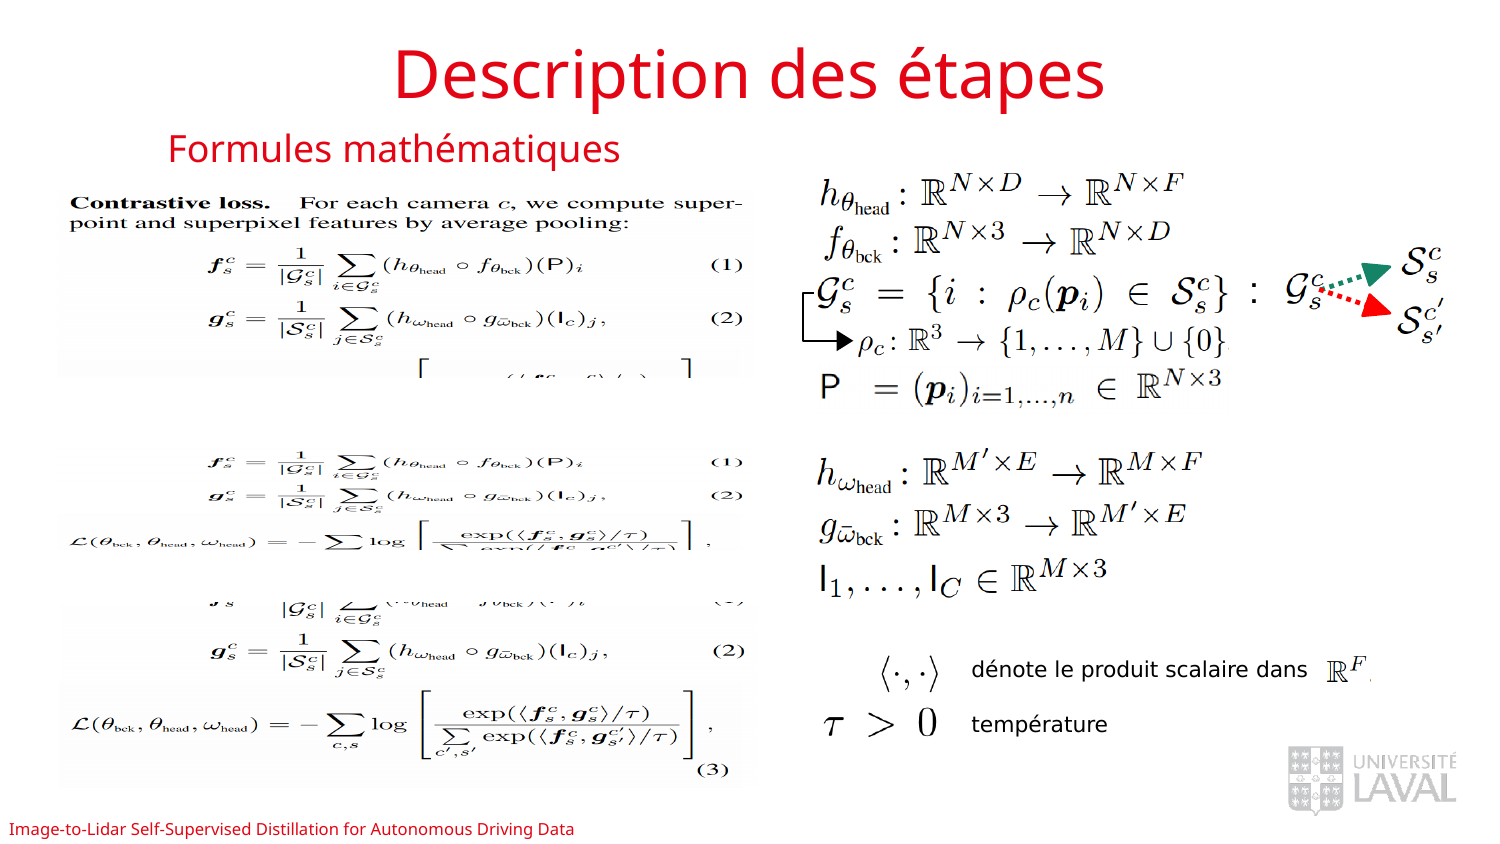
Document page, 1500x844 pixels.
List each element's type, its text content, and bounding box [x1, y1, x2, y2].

picture [814, 163, 1230, 414]
picture [1281, 266, 1333, 323]
title Image-to-Lidar Self-Supervised Distillation for Autonomous Driving Data [9, 821, 1135, 839]
picture [57, 189, 756, 378]
text_box : [1234, 262, 1282, 319]
title Description des étapes [0, 40, 1500, 142]
text_box température [956, 704, 1441, 746]
picture [814, 448, 1207, 603]
picture [57, 448, 756, 550]
picture [1393, 236, 1453, 350]
picture [818, 649, 948, 747]
picture [59, 602, 758, 788]
picture [1325, 651, 1371, 684]
text_box dénote le produit scalaire dans [956, 649, 1477, 709]
subtitle Formules mathématiques [79, 142, 709, 189]
